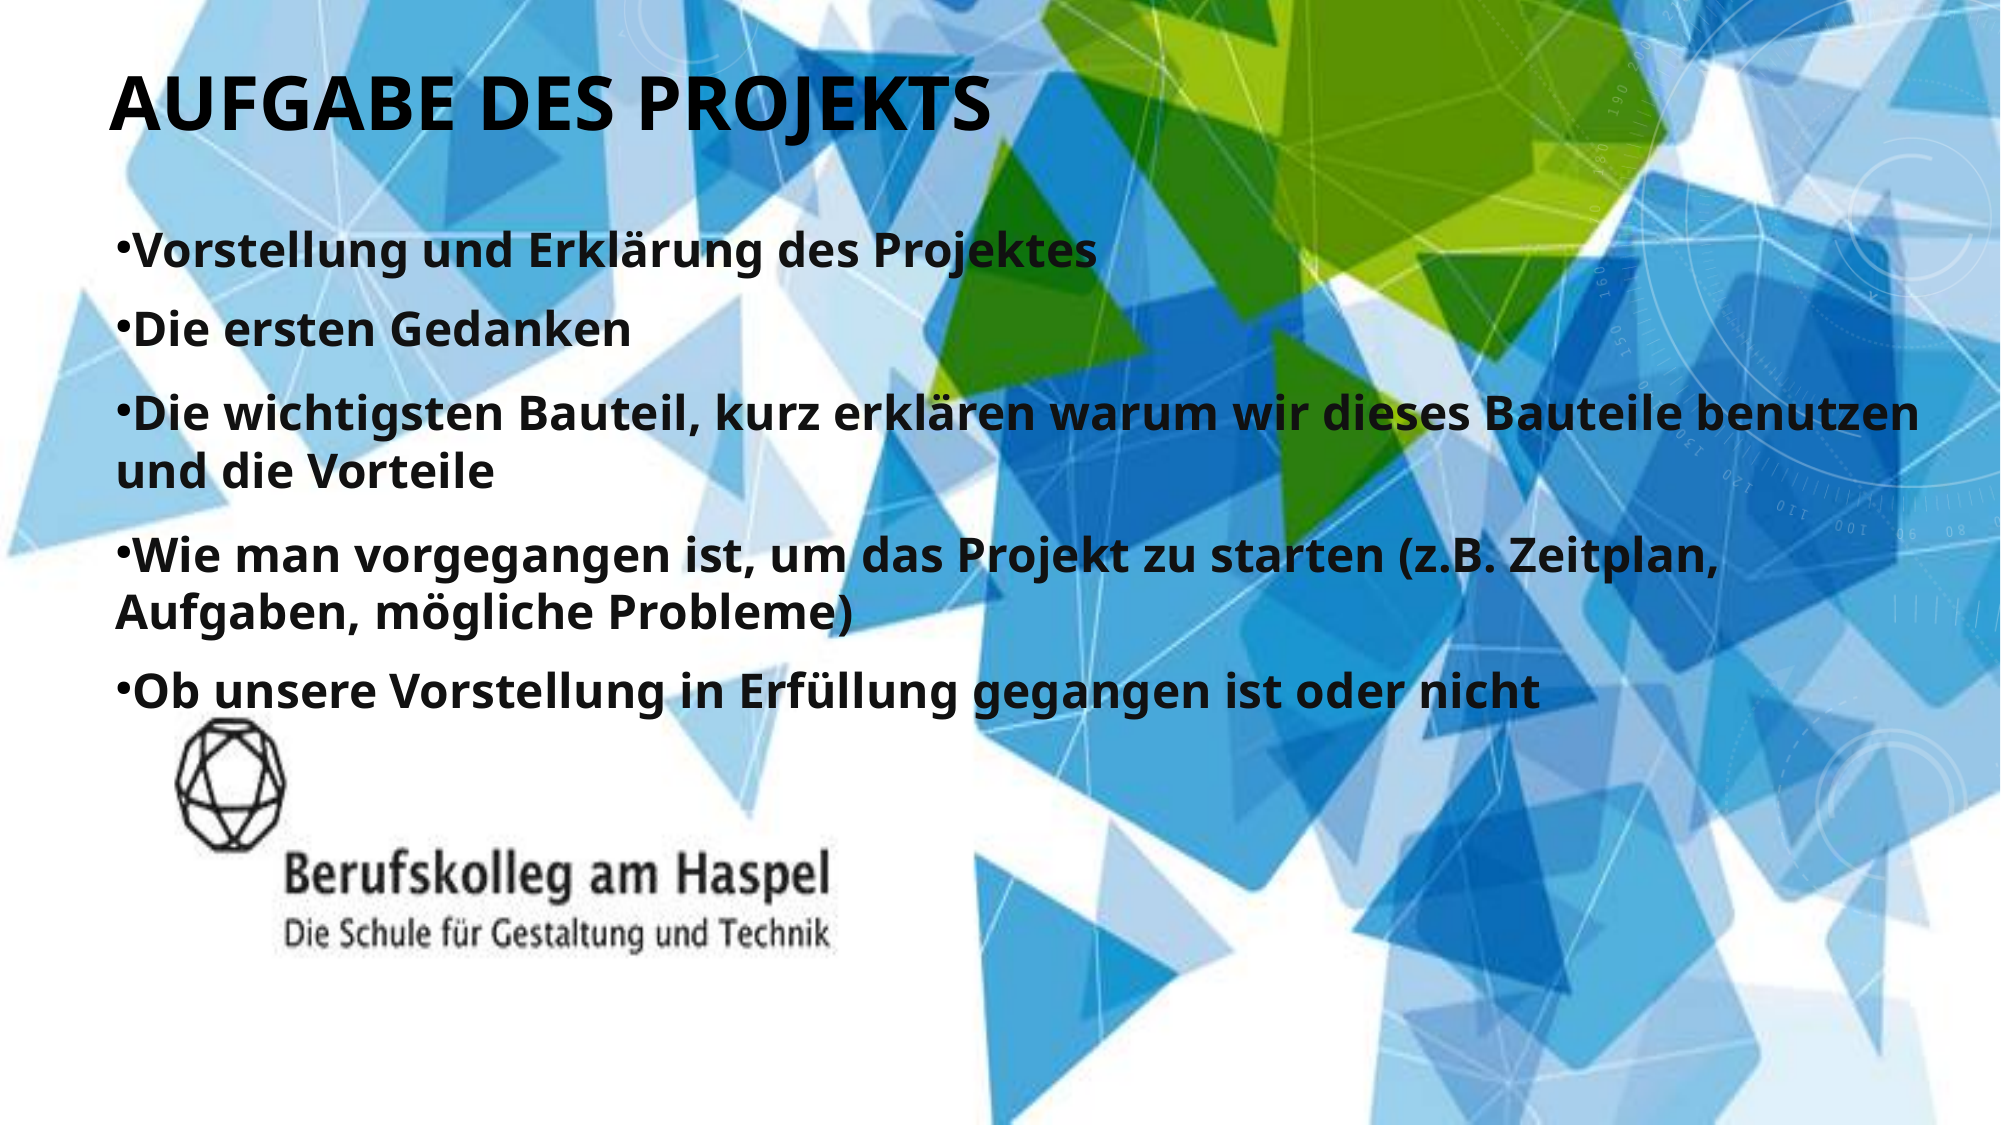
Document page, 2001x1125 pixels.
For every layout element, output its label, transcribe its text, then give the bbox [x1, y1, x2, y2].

picture [0, 0, 2001, 1125]
title Aufgabe des Projekts [94, 23, 1772, 178]
list Vorstellung und Erklärung des Projektes Die ersten Gedanken Die wichtigsten Bauteil, kurz erklären warum wir dieses Bauteile benutzen und die Vorteile Wie man vorgegangen ist, um das Projekt zu starten (z.B. Zeitplan, Aufgaben, mögliche Probleme) Ob unsere Vorstellung in Erfüllung gegangen ist oder nicht [82, 212, 1961, 686]
